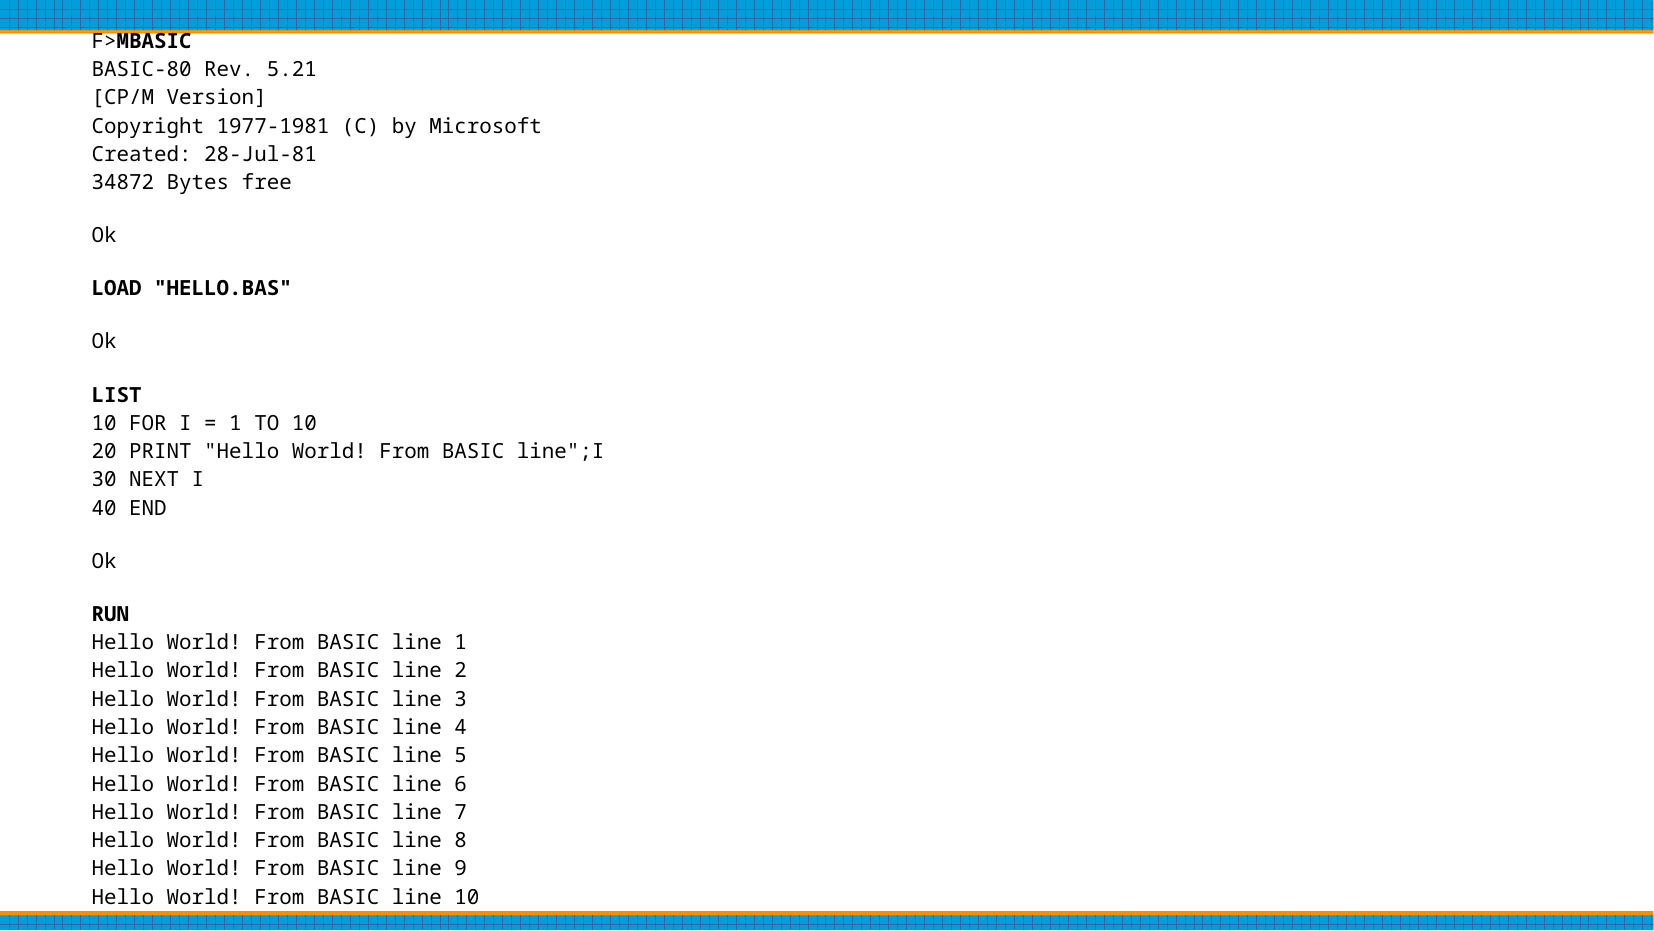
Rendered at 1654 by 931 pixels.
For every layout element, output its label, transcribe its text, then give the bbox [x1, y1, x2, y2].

text_box The sample program for BASIC is a looped take on the classic Hello World program using CP/M MBASIC F>MBASIC BASIC-80 Rev. 5.21 [CP/M Version] Copyright 1977-1981 (C) by Microsoft Created: 28-Jul-81 34872 Bytes free Ok LOAD "HELLO.BAS" Ok LIST 10 FOR I = 1 TO 10 20 PRINT "Hello World! From BASIC line";I 30 NEXT I 40 END Ok RUN Hello World! From BASIC line 1 Hello World! From BASIC line 2 Hello World! From BASIC line 3 Hello World! From BASIC line 4 Hello World! From BASIC line 5 Hello World! From BASIC line 6 Hello World! From BASIC line 7 Hello World! From BASIC line 8 Hello World! From BASIC line 9 Hello World! From BASIC line 10 Ok [85, 75, 1313, 862]
